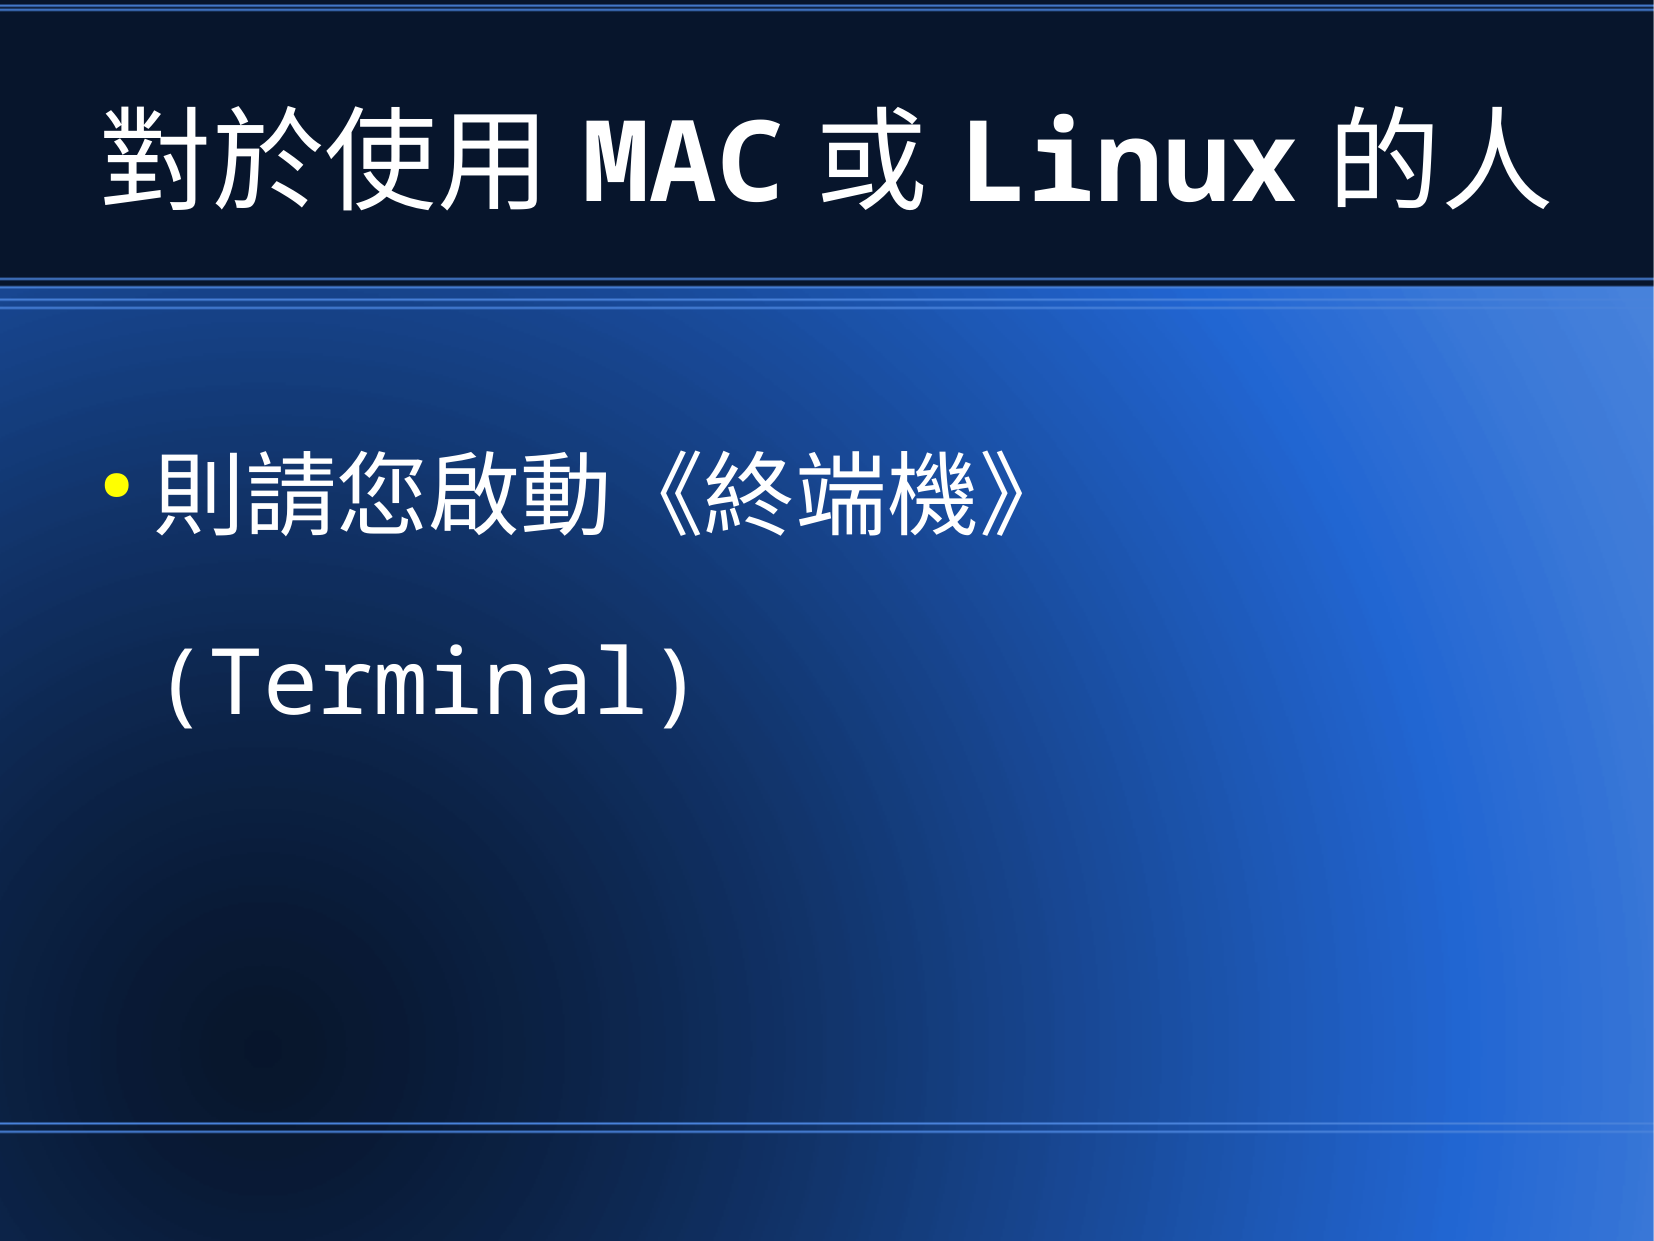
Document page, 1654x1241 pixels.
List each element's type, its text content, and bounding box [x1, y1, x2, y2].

title 對於使用MAC或Linux的人 [82, 49, 1571, 257]
list 則請您啟動《終端機》(Terminal) [82, 355, 1571, 1241]
picture [0, 0, 1654, 1241]
